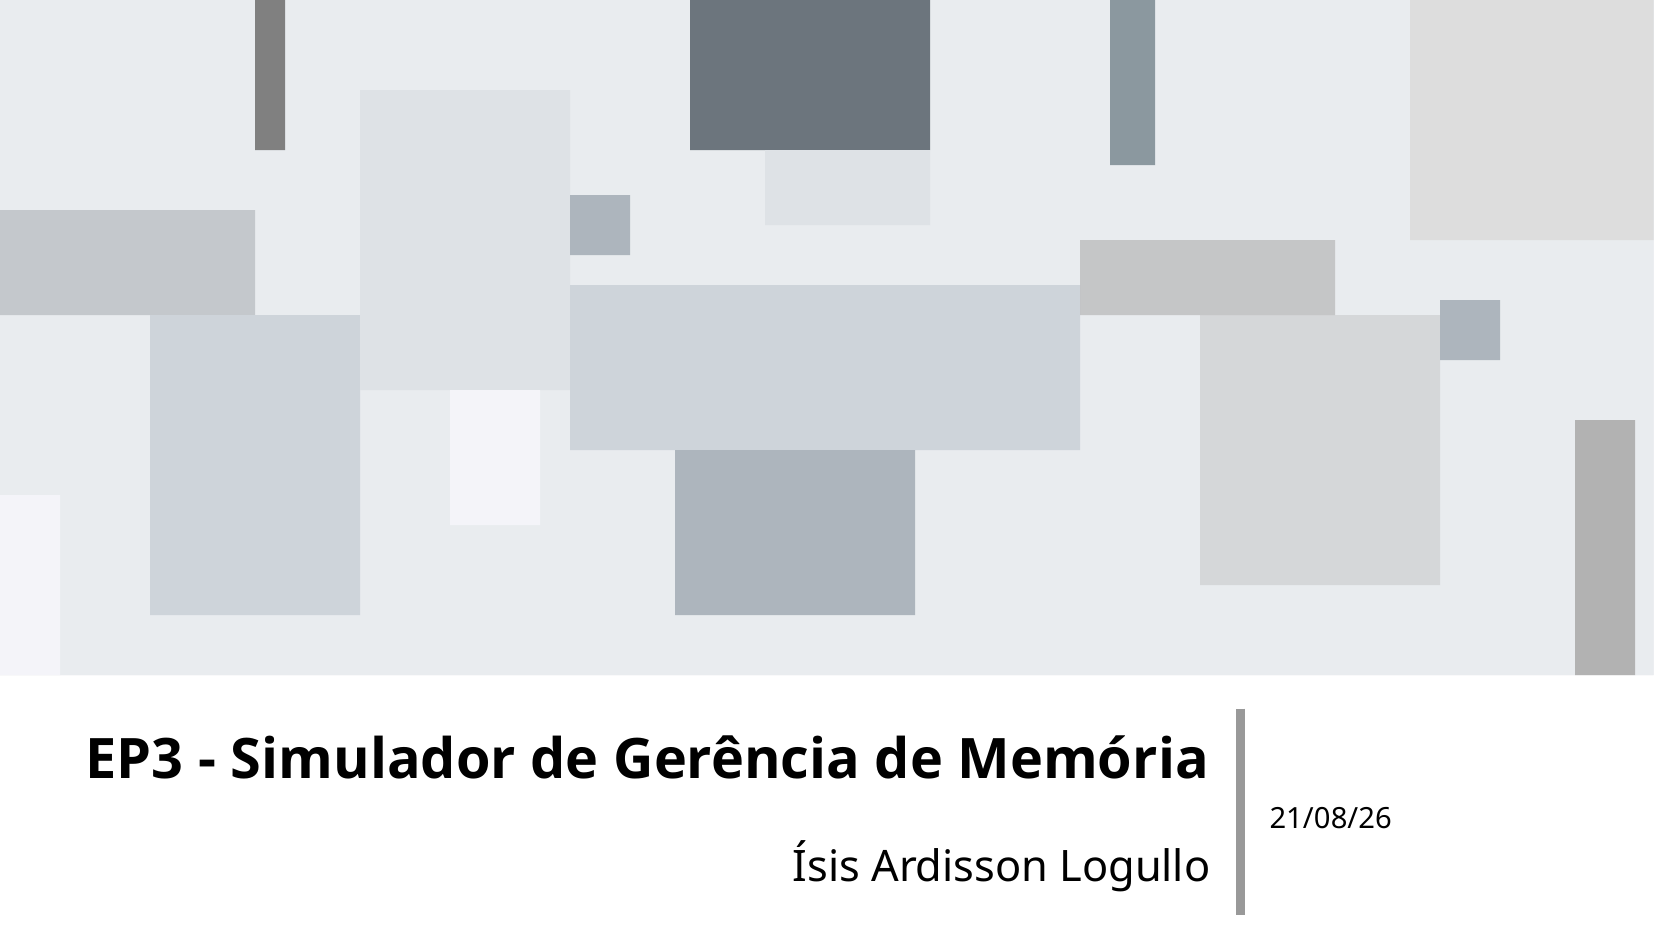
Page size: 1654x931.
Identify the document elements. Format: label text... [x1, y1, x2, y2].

subtitle Ísis Ardisson Logullo [59, 835, 1211, 895]
title EP3 - Simulador de Gerência de Memória [59, 694, 1211, 819]
